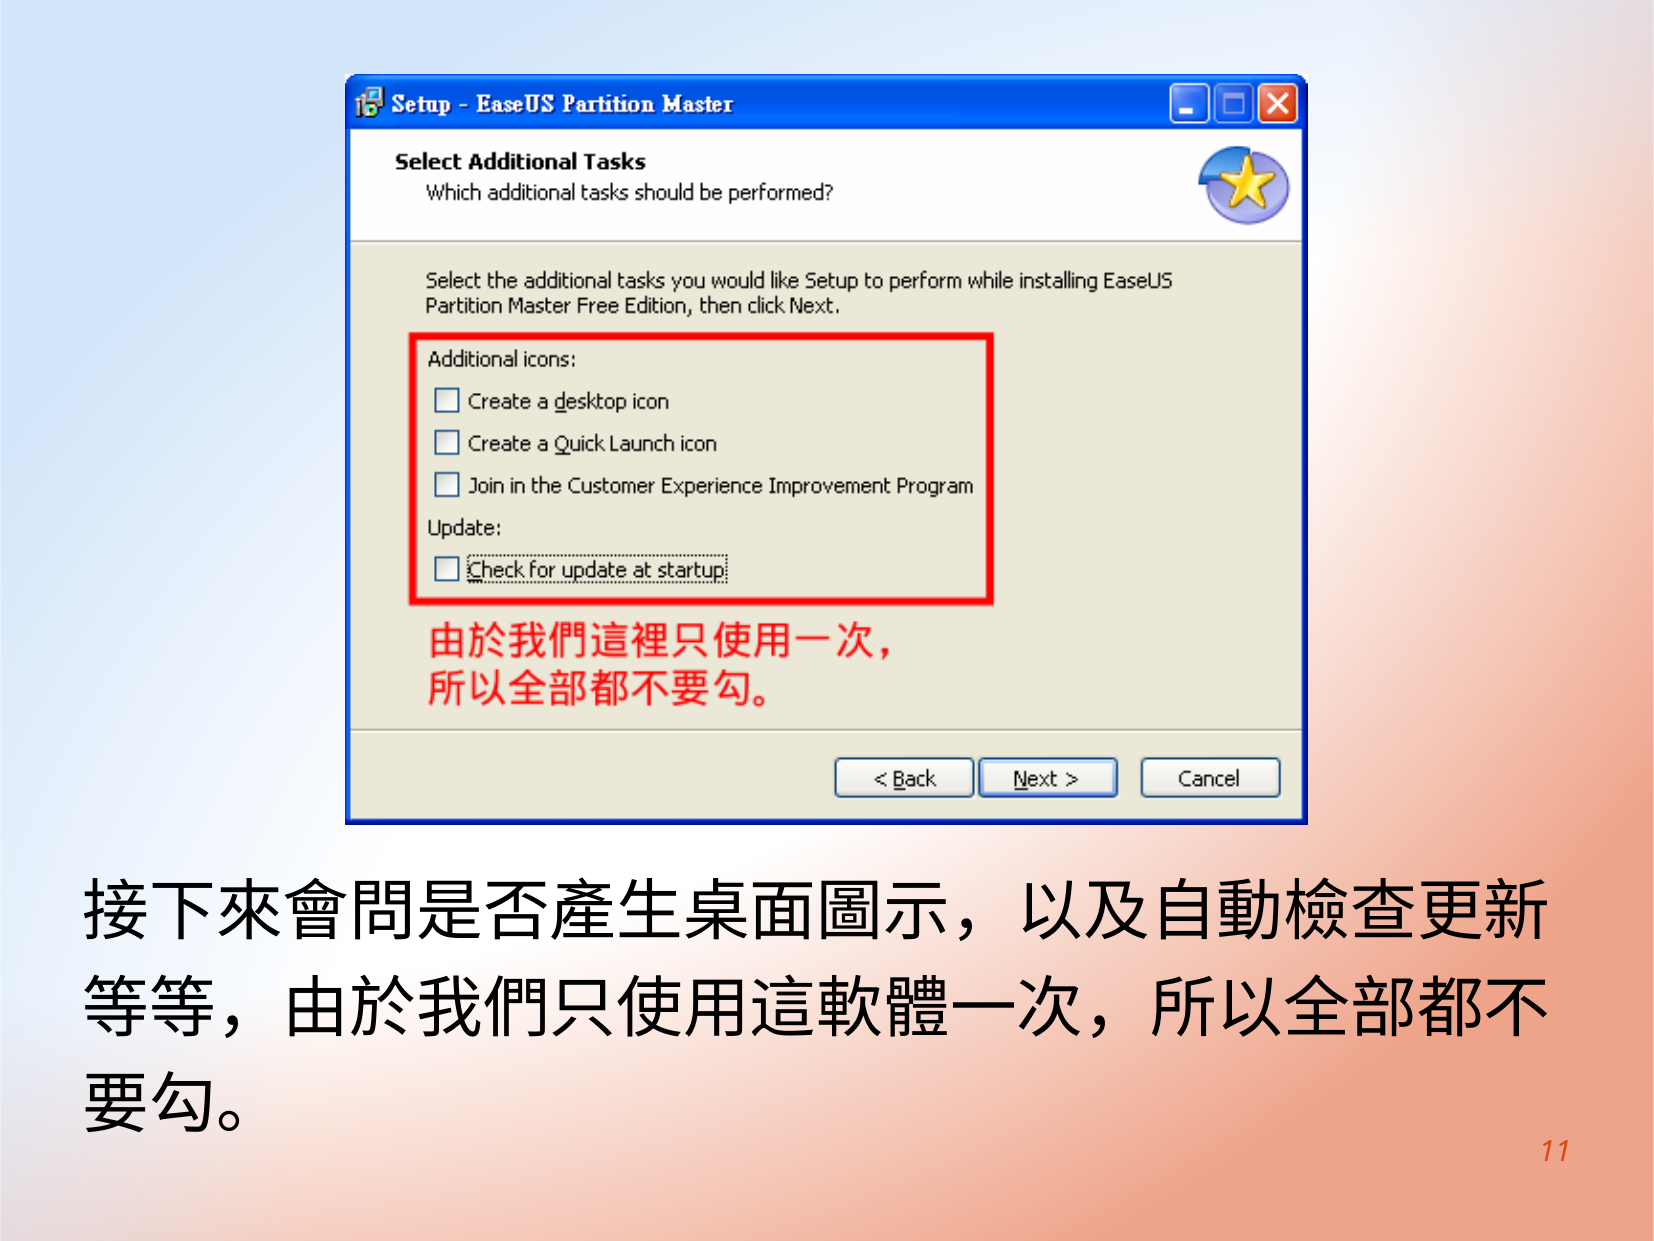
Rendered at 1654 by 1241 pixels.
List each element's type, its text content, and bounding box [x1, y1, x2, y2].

list 接下來會問是否產生桌面圖示，以及自動檢查更新等等，由於我們只使用這軟體一次，所以全部都不要勾。 [82, 857, 1571, 1201]
picture [0, 0, 1654, 1241]
